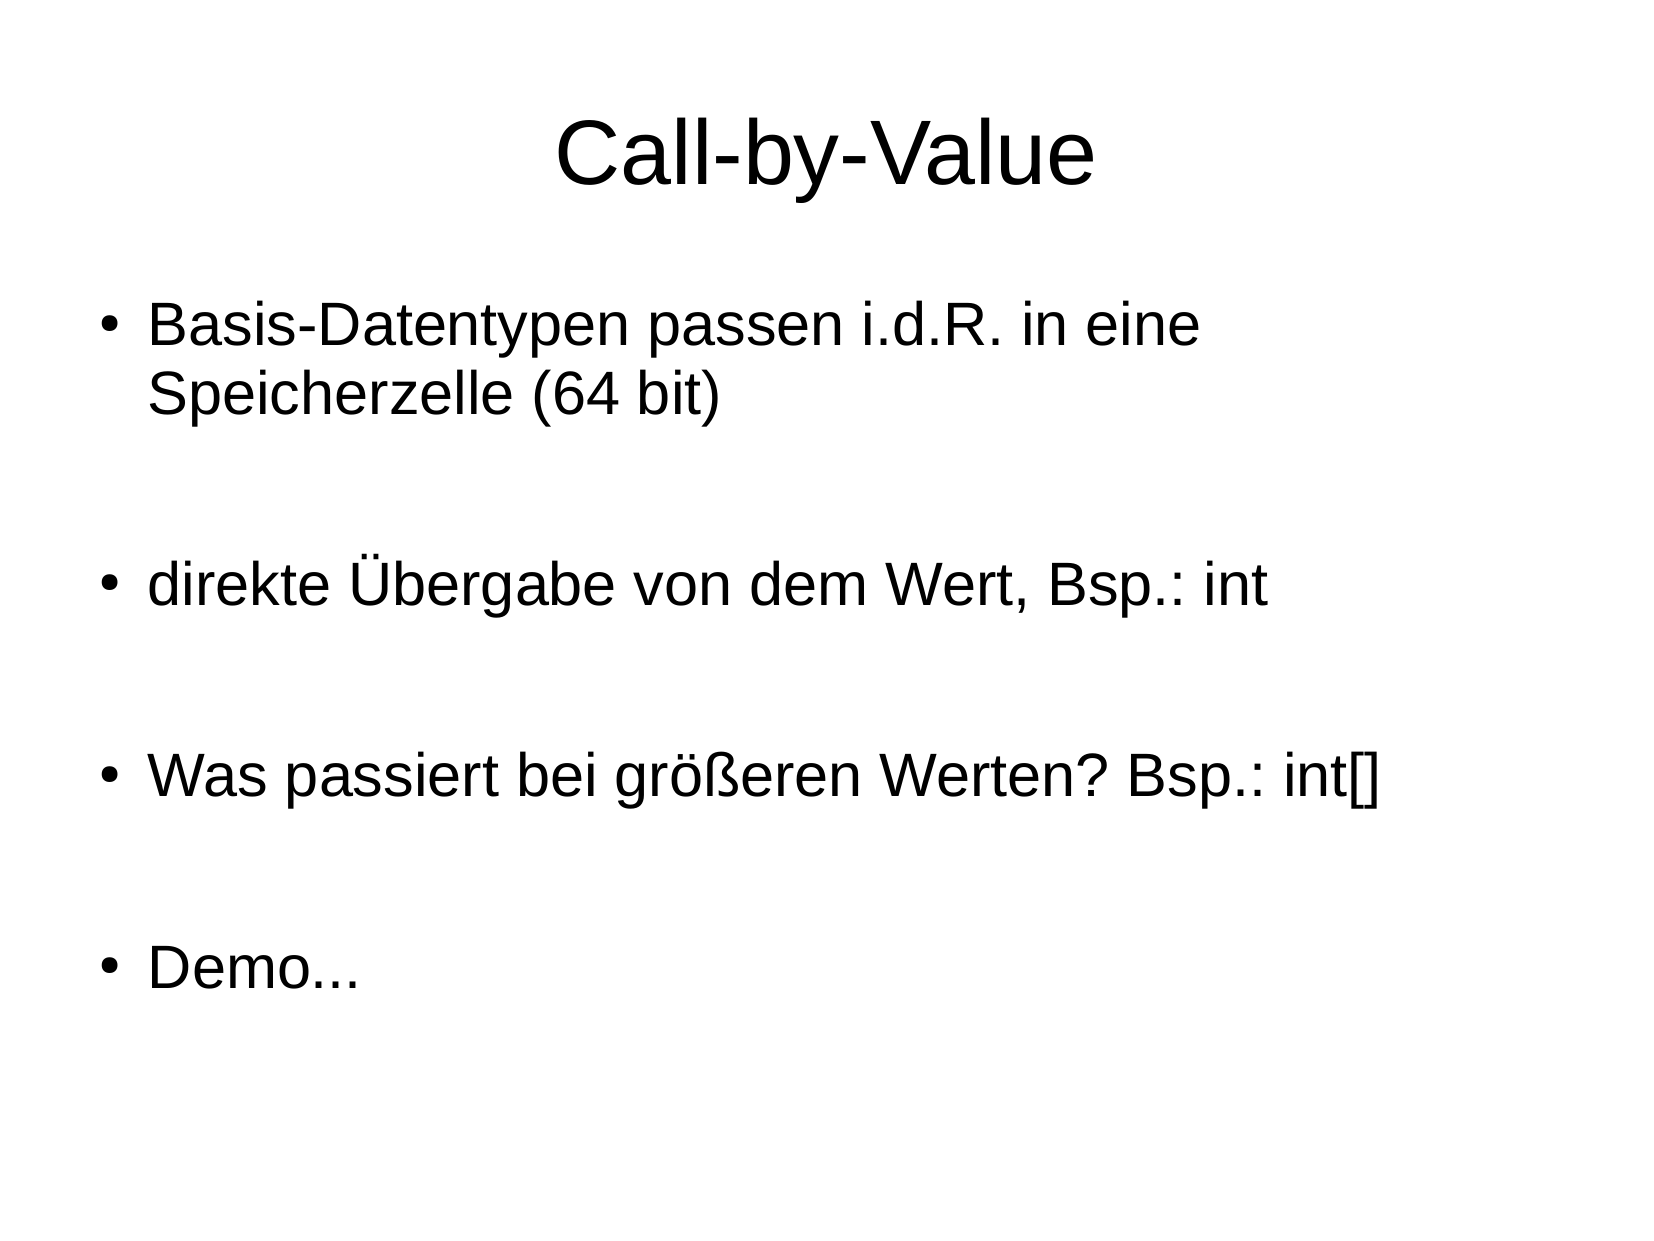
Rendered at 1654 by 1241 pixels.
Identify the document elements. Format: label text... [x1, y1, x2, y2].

list Basis-Datentypen passen i.d.R. in eine Speicherzelle (64 bit) direkte Übergabe von dem Wert, Bsp.: int Was passiert bei größeren Werten? Bsp.: int[] Demo... [82, 290, 1571, 1010]
title Call-by-Value [82, 49, 1571, 257]
